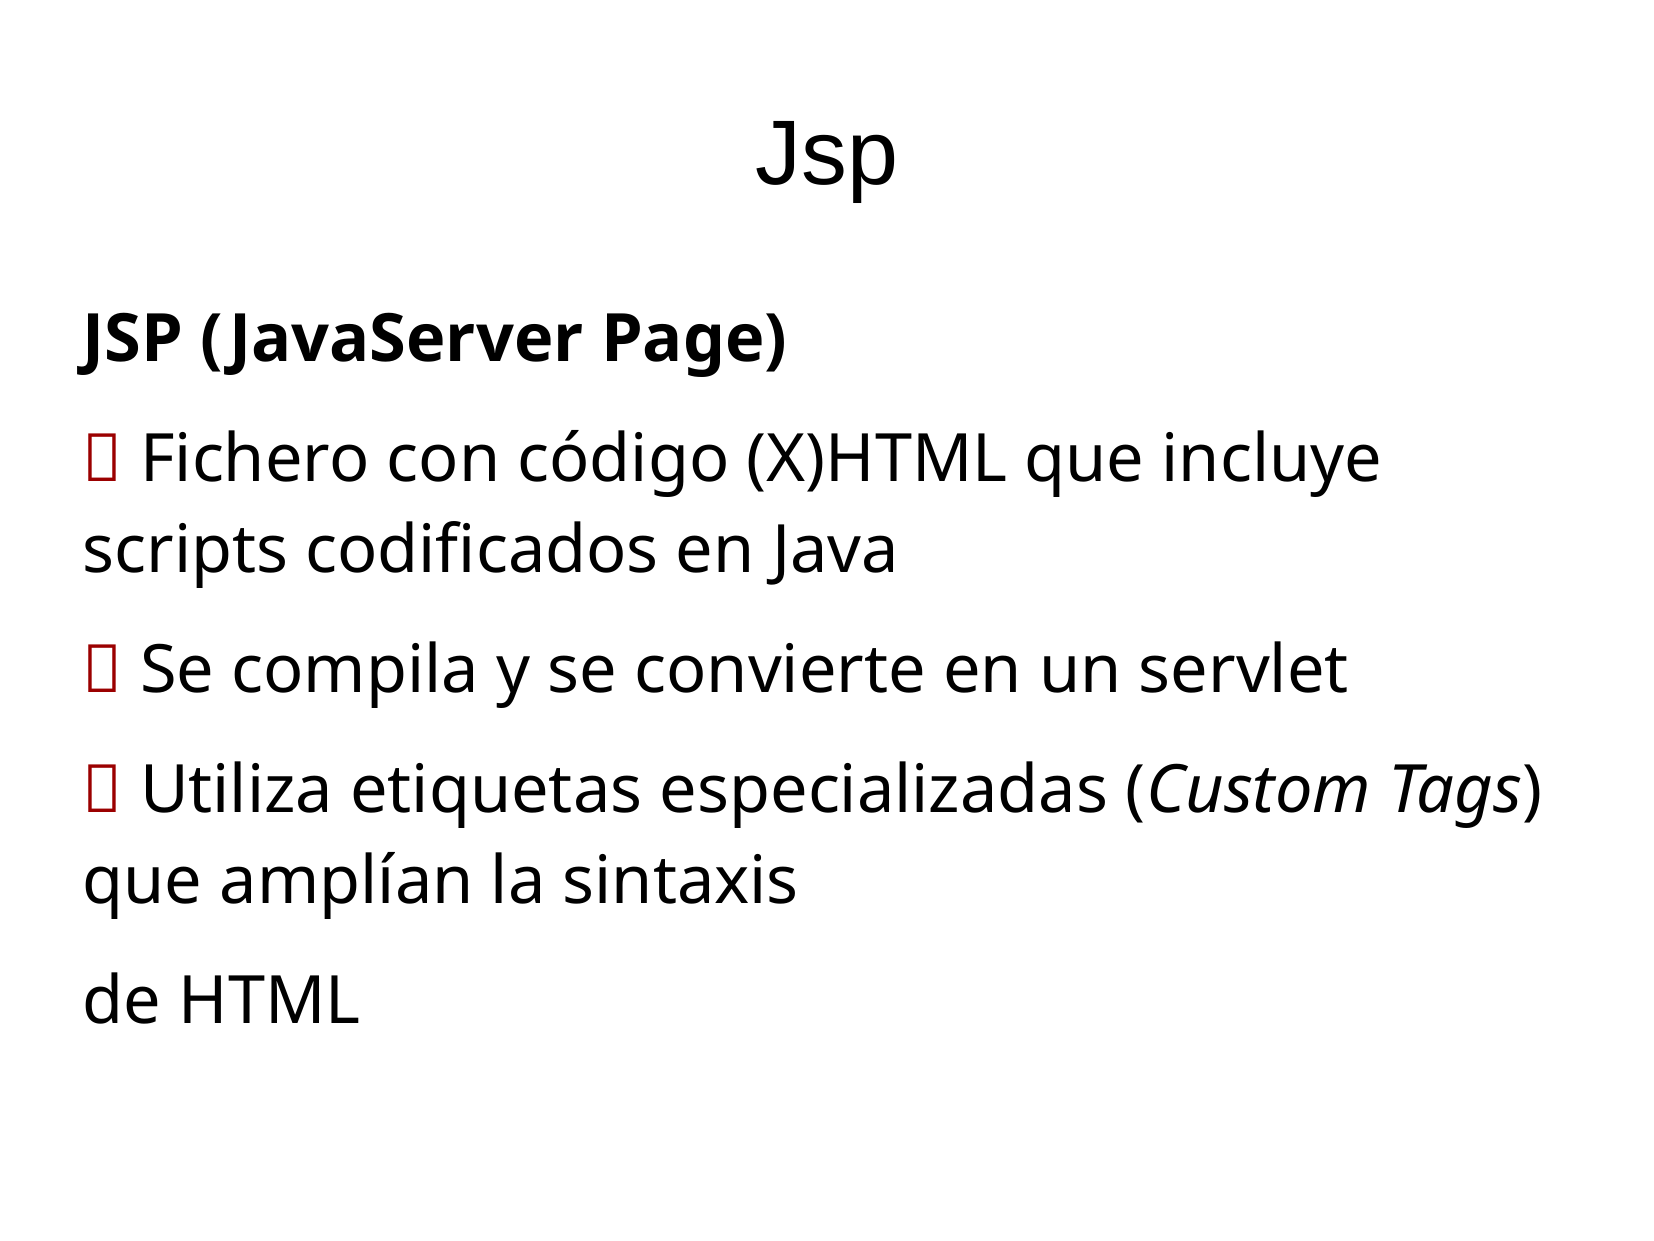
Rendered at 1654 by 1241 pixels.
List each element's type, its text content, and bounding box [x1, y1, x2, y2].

title Jsp [82, 49, 1571, 257]
list JSP (JavaServer Page)  Fichero con código (X)HTML que incluye scripts codificados en Java  Se compila y se convierte en un servlet  Utiliza etiquetas especializadas (Custom Tags) que amplían la sintaxis de HTML [82, 290, 1571, 1109]
